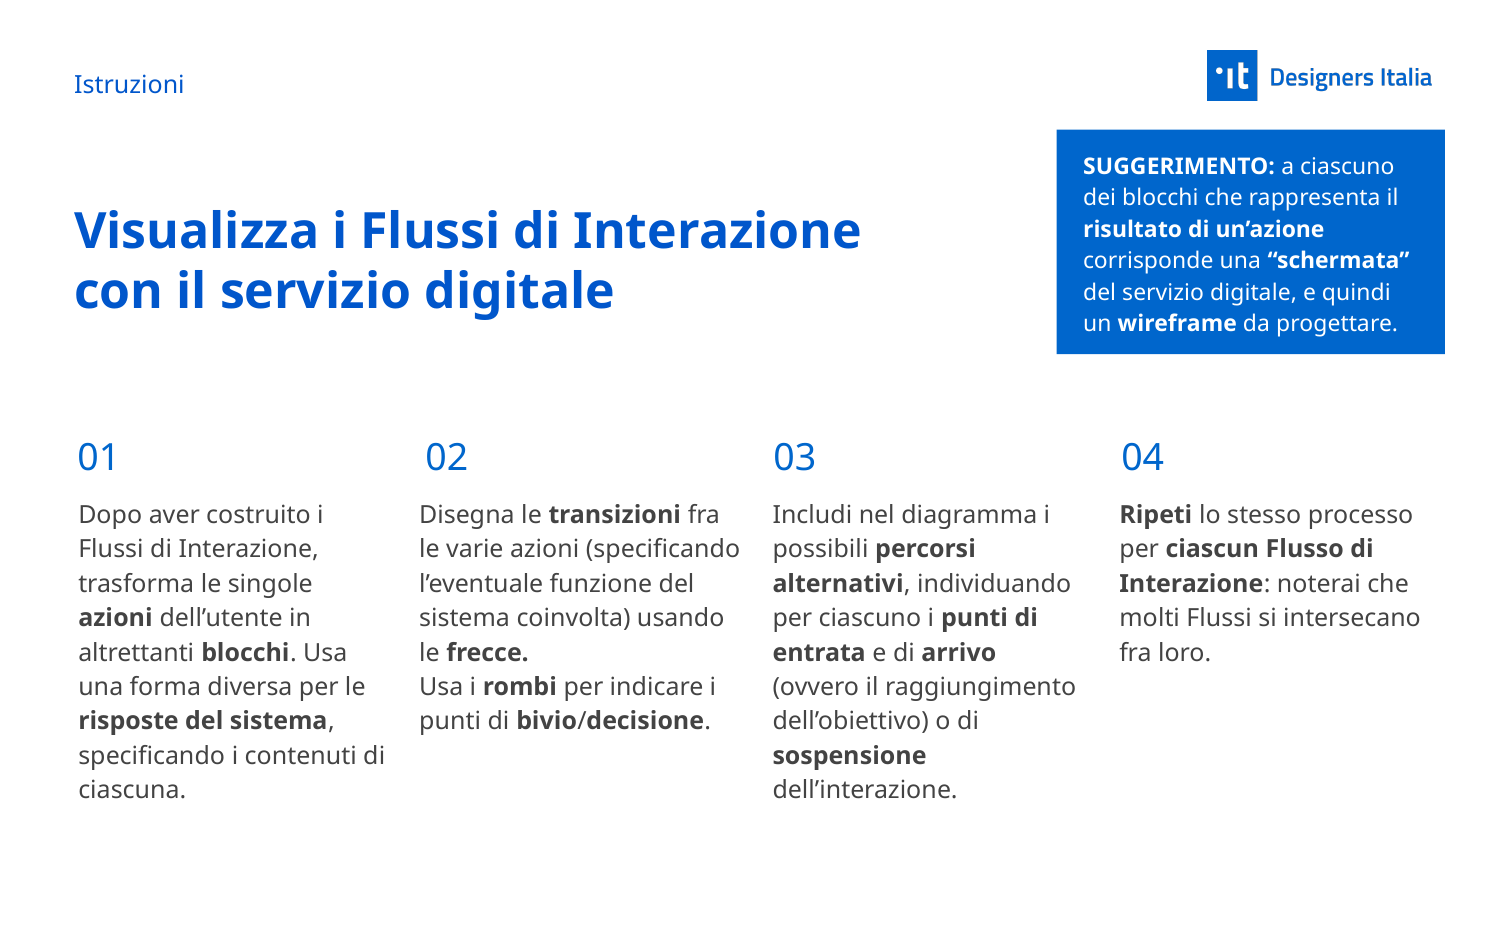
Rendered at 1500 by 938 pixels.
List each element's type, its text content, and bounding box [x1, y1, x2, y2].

text_box Visualizza i Flussi di Interazione con il servizio digitale [59, 203, 1000, 315]
text_box SUGGERIMENTO: a ciascuno dei blocchi che rappresenta il risultato di un’azione corrisponde una “schermata” del servizio digitale, e quindi un wireframe da progettare. [1056, 129, 1445, 355]
text_box 02 [410, 432, 494, 479]
text_box Includi nel diagramma i possibili percorsi alternativi, individuando per ciascuno i punti di entrata e di arrivo (ovvero il raggiungimento dell’obiettivo) o di sospensione dell’interazione. [757, 478, 1103, 760]
text_box Ripeti lo stesso processo per ciascun Flusso di Interazione: noterai che molti Flussi si intersecano fra loro. [1104, 478, 1445, 668]
picture [1207, 50, 1445, 101]
text_box 04 [1106, 432, 1190, 479]
text_box 01 [62, 432, 146, 479]
text_box Dopo aver costruito i Flussi di Interazione, trasforma le singole azioni dell’utente in altrettanti blocchi. Usa una forma diversa per le risposte del sistema, specificando i contenuti di ciascuna. [63, 478, 404, 760]
text_box 03 [758, 432, 842, 479]
text_box Disegna le transizioni fra le varie azioni (specificando l’eventuale funzione del sistema coinvolta) usando le frecce. Usa i rombi per indicare i punti di bivio/decisione. [404, 478, 759, 790]
text_box Istruzioni [59, 58, 696, 110]
